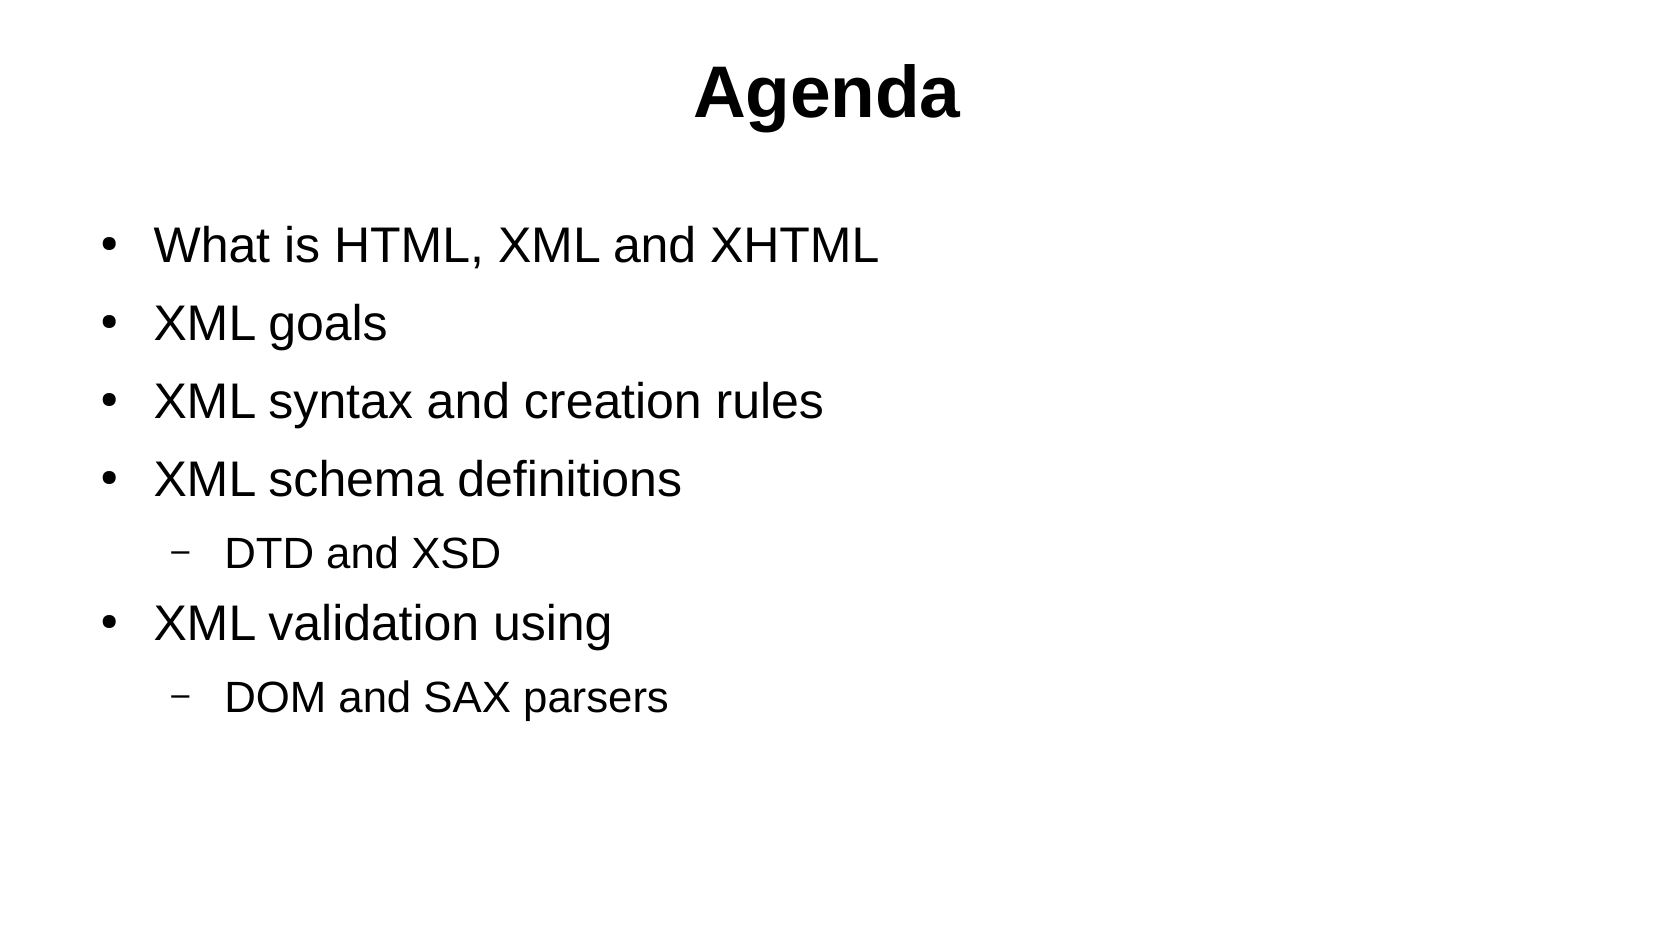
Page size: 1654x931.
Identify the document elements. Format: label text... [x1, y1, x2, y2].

title Agenda [82, 37, 1571, 147]
list What is HTML, XML and XHTML XML goals XML syntax and creation rules XML schema definitions DTD and XSD XML validation using DOM and SAX parsers [82, 217, 1538, 758]
